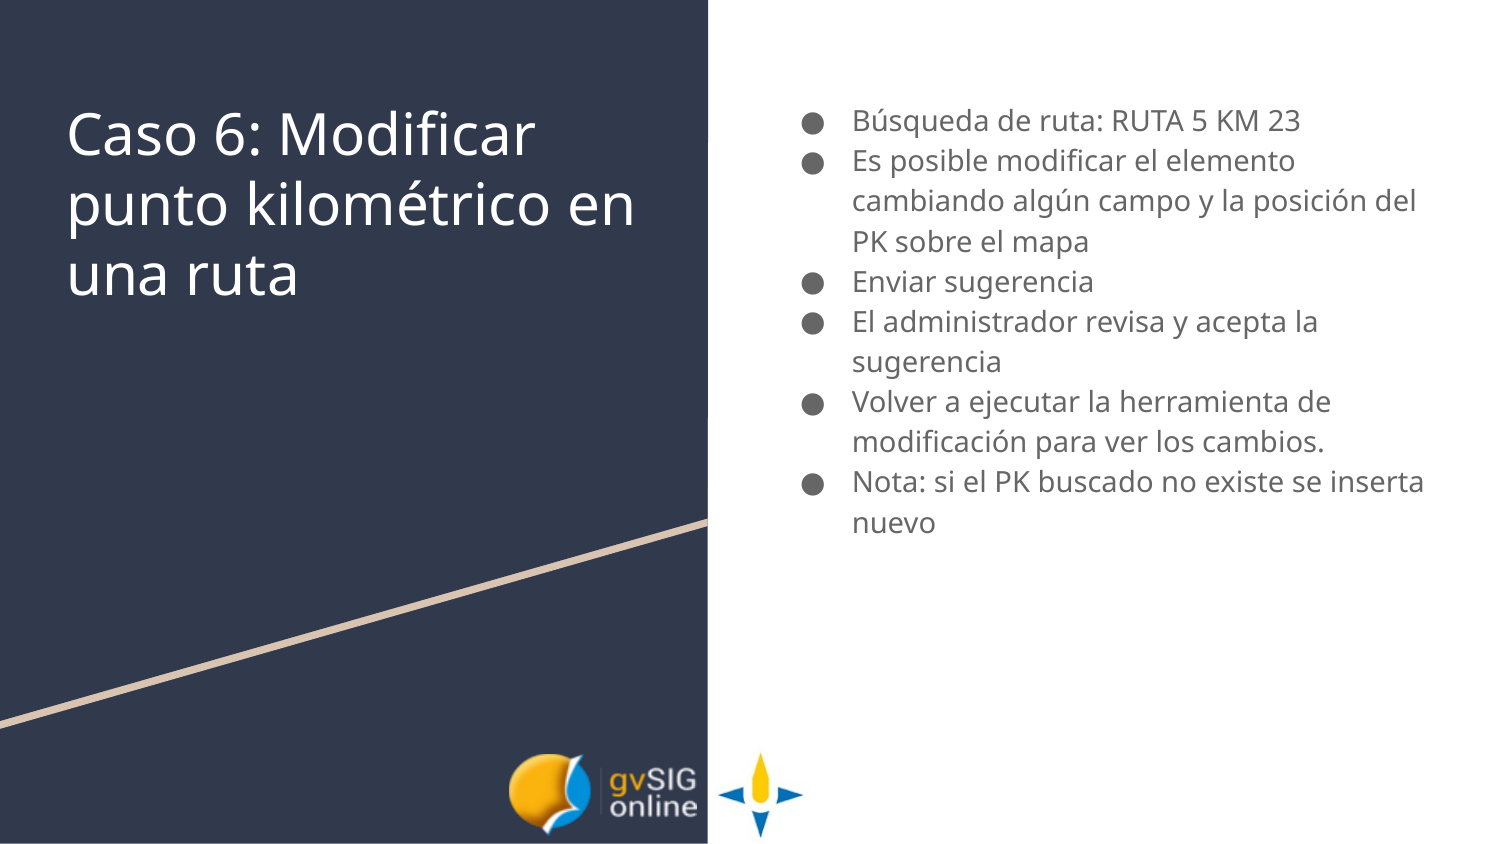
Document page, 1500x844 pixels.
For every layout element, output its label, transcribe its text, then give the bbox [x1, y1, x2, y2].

picture [509, 754, 697, 836]
list Búsqueda de ruta: RUTA 5 KM 23 Es posible modificar el elemento cambiando algún campo y la posición del PK sobre el mapa Enviar sugerencia El administrador revisa y acepta la sugerencia Volver a ejecutar la herramienta de modificación para ver los cambios. Nota: si el PK buscado no existe se inserta nuevo [761, 82, 1446, 755]
picture [714, 747, 810, 843]
title Caso 6: Modificar punto kilométrico en una ruta [51, 82, 660, 494]
